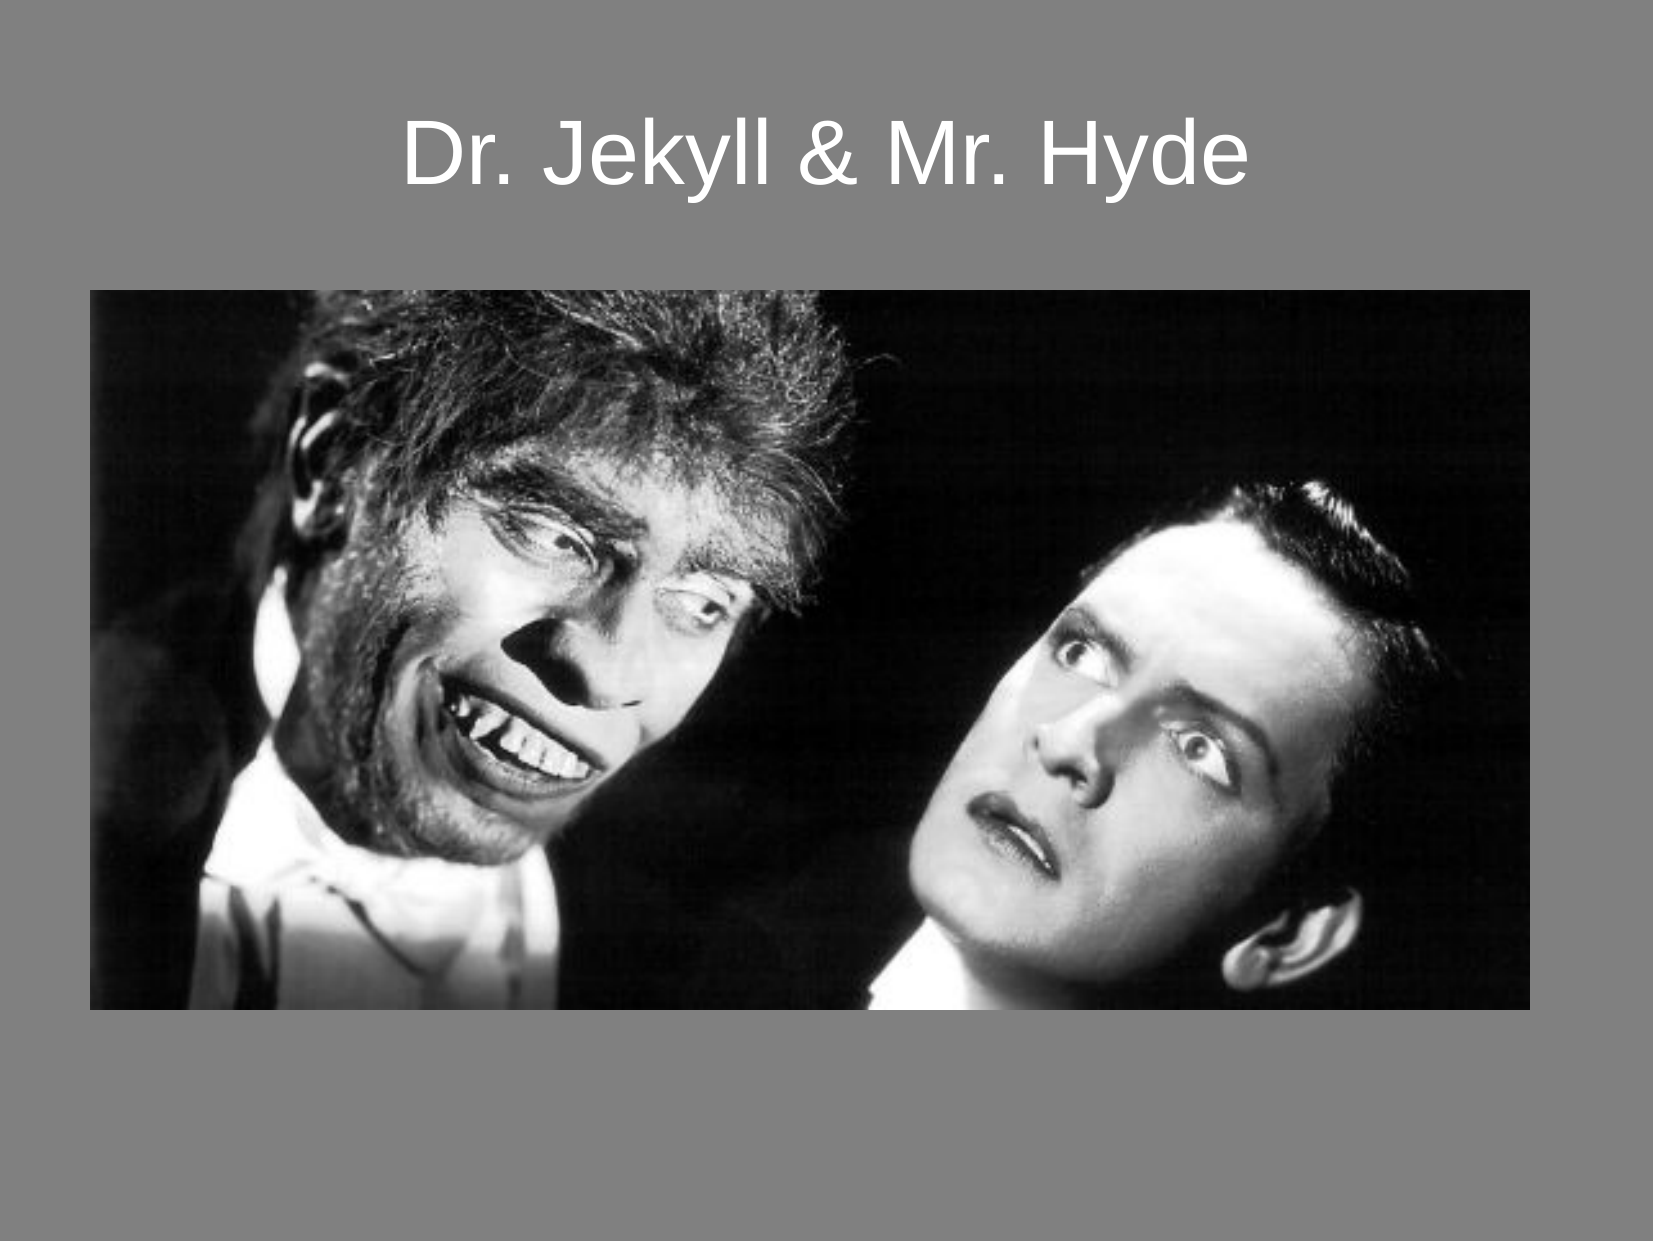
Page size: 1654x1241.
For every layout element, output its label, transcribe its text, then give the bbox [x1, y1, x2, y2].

title Dr. Jekyll & Mr. Hyde [82, 49, 1571, 257]
picture [90, 290, 1530, 1010]
